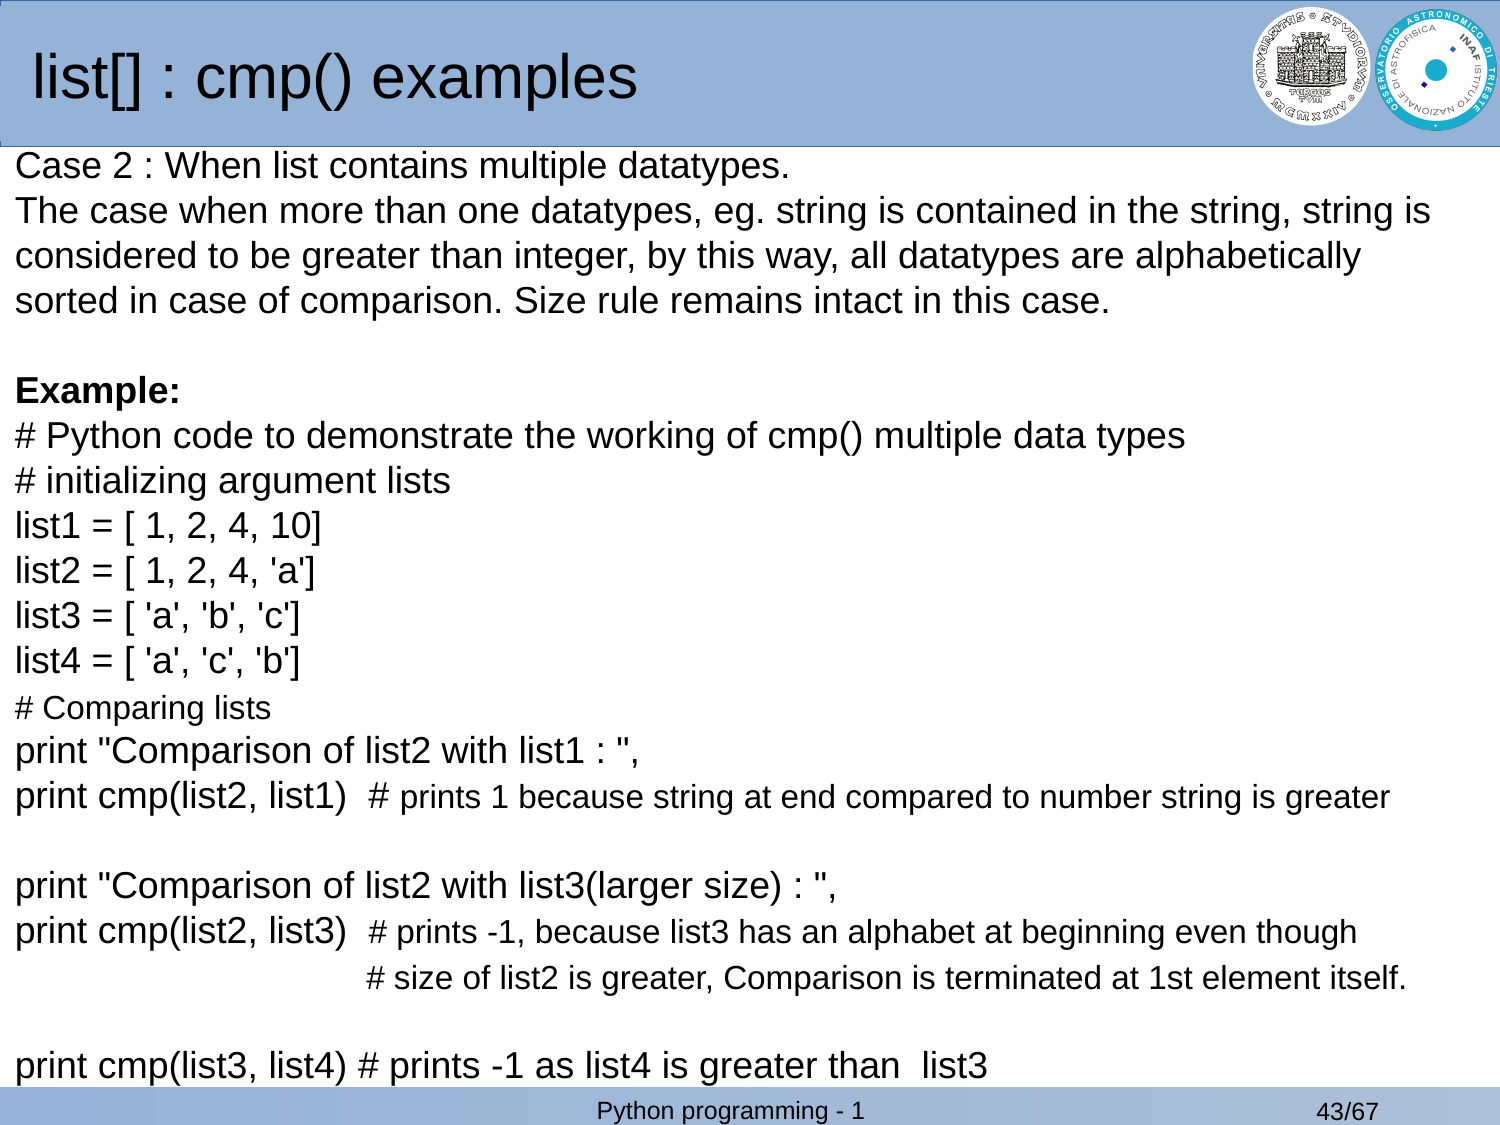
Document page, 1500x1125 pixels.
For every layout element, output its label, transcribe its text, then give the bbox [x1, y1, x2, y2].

text_box list[] : cmp() examples [0, 5, 1253, 133]
picture [1253, 0, 1500, 156]
list Case 2 : When list contains multiple datatypes. The case when more than one datatypes, eg. string is contained in the string, string is considered to be greater than integer, by this way, all datatypes are alphabetically sorted in case of comparison. Size rule remains intact in this case. Example: # Python code to demonstrate the working of cmp() multiple data types # initializing argument lists list1 = [ 1, 2, 4, 10] list2 = [ 1, 2, 4, 'a'] list3 = [ 'a', 'b', 'c'] list4 = [ 'a', 'c', 'b'] # Comparing lists print "Comparison of list2 with list1 : ", print cmp(list2, list1) # prints 1 because string at end compared to number string is greater print "Comparison of list2 with list3(larger size) : ", print cmp(list2, list3) # prints -1, because list3 has an alphabet at beginning even though # size of list2 is greater, Comparison is terminated at 1st element itself. print cmp(list3, list4) # prints -1 as list4 is greater than list3 [0, 133, 1491, 1035]
